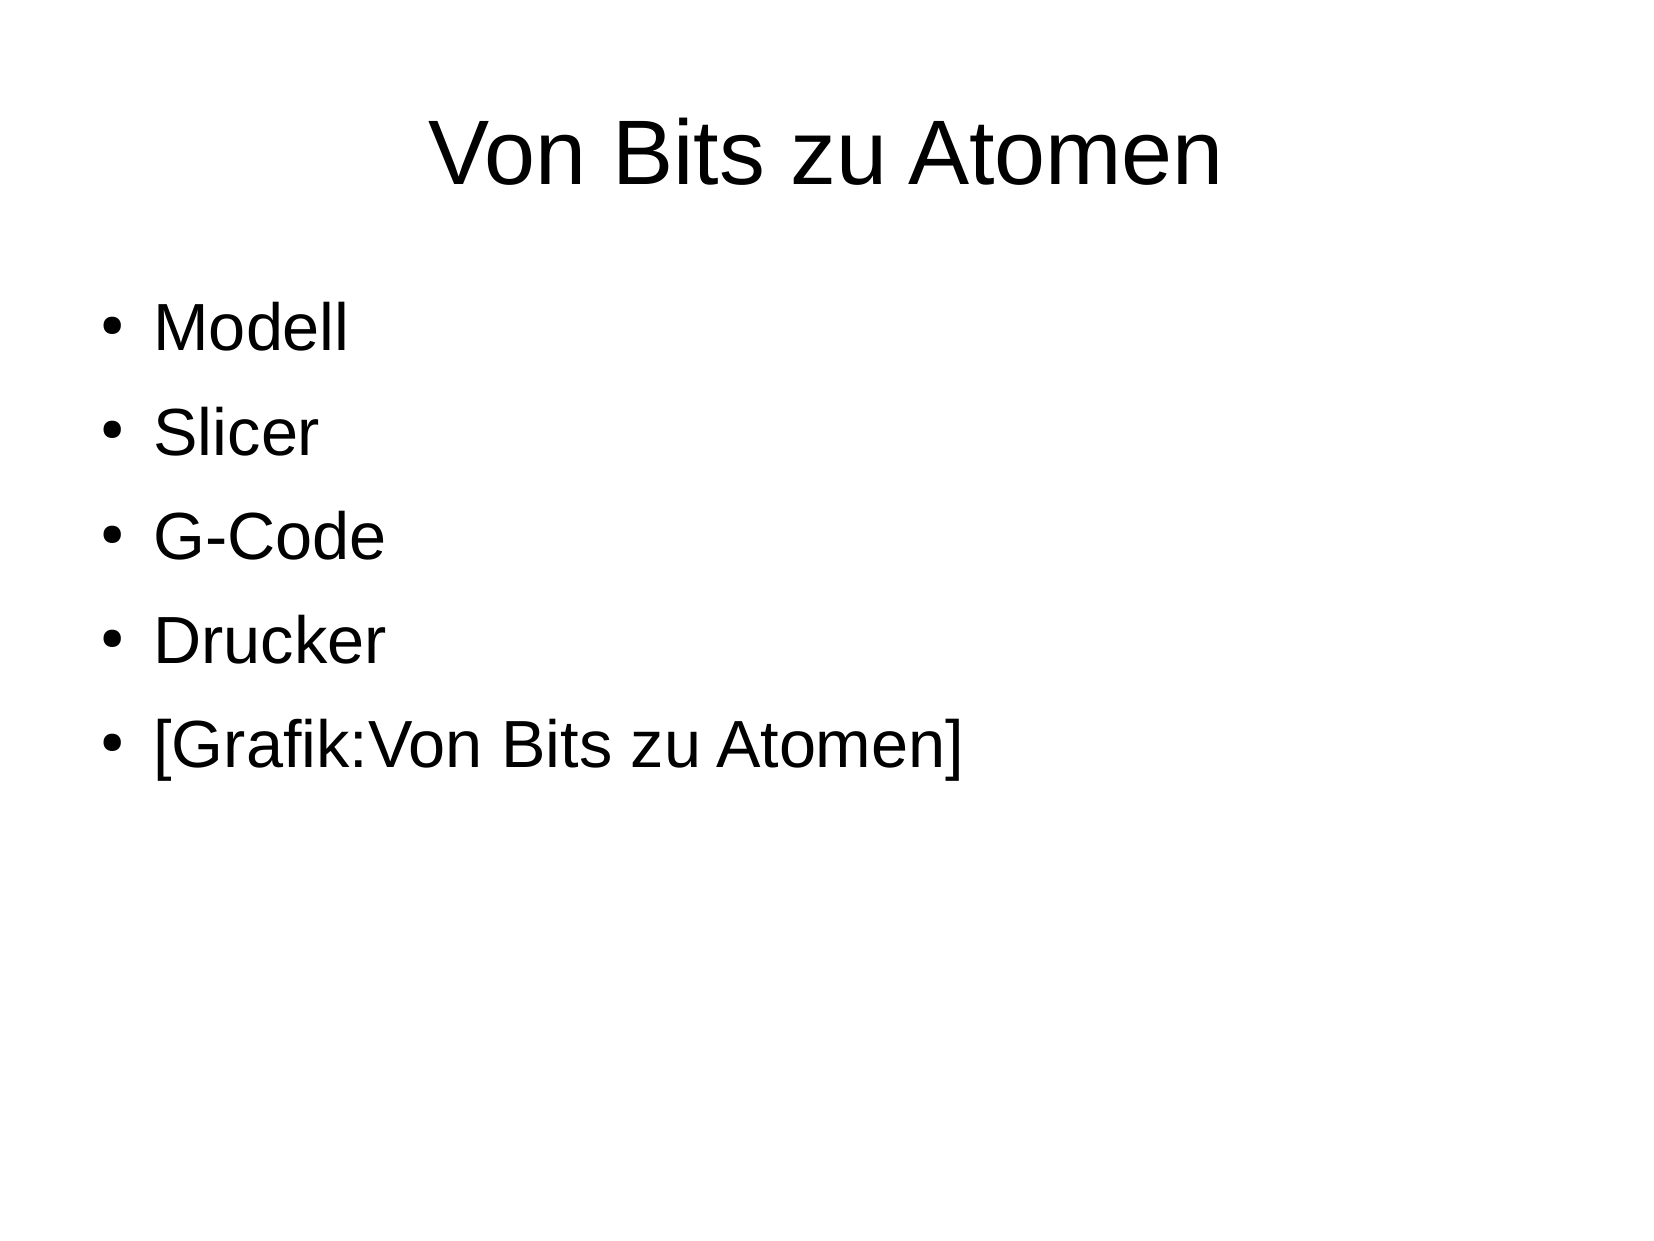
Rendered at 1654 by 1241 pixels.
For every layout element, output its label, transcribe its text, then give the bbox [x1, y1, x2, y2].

list Modell Slicer G-Code Drucker [Grafik:Von Bits zu Atomen] [82, 290, 1571, 1010]
title Von Bits zu Atomen [82, 49, 1571, 257]
